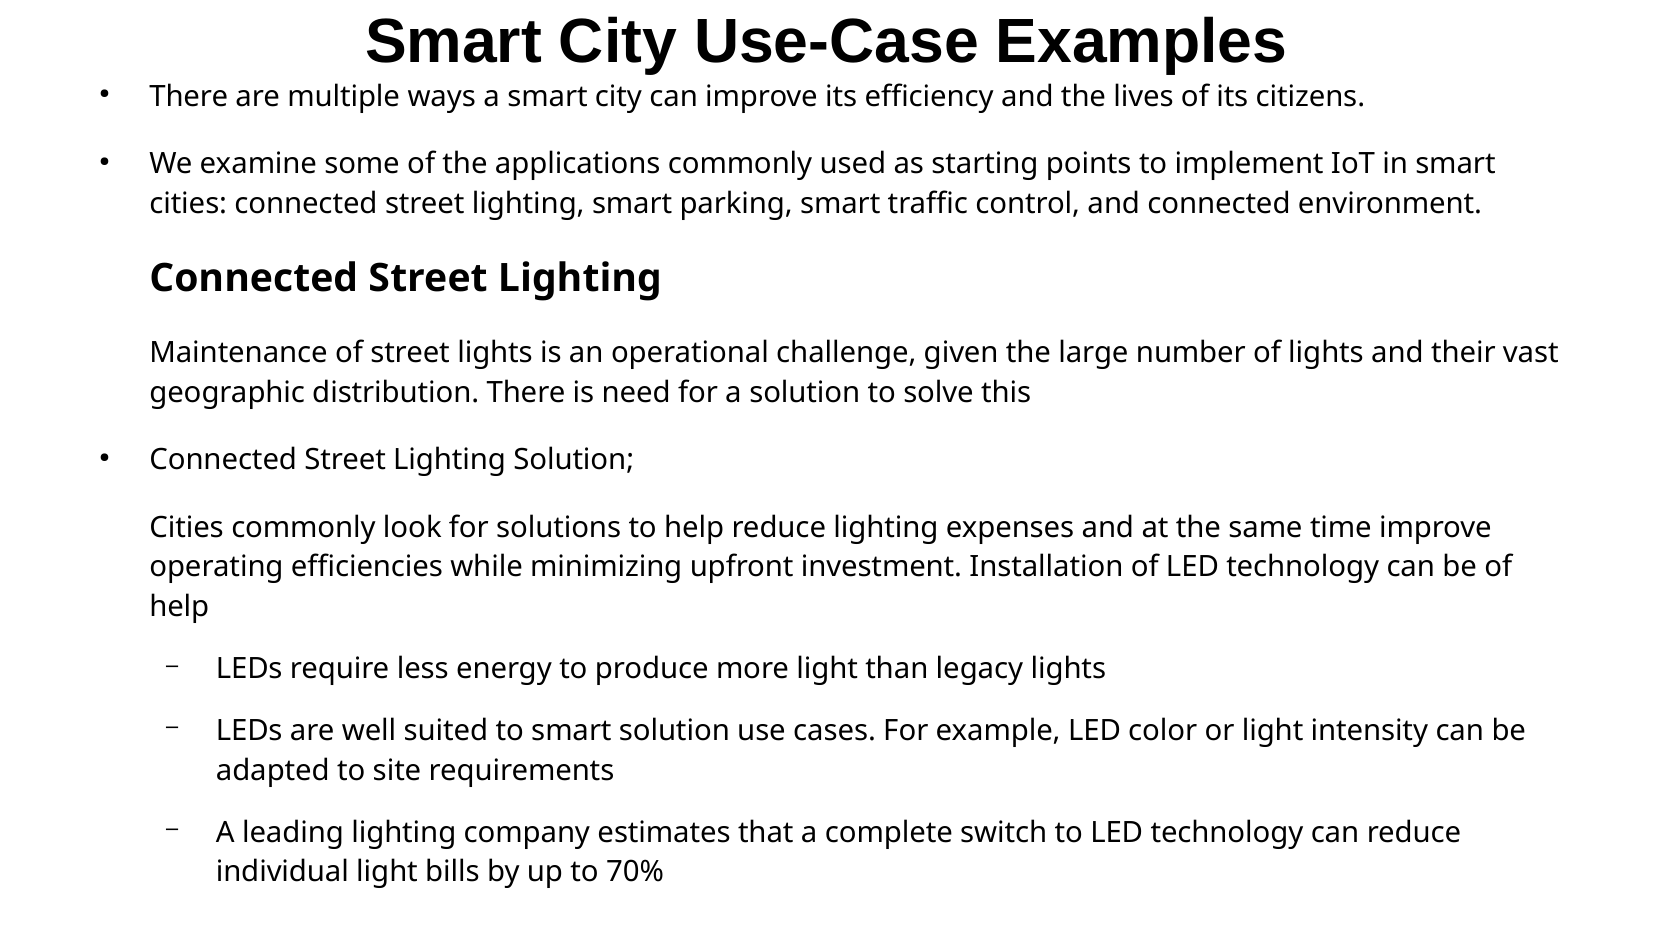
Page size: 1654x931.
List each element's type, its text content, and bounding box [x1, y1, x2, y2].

list There are multiple ways a smart city can improve its efficiency and the lives of its citizens. We examine some of the applications commonly used as starting points to implement IoT in smart cities: connected street lighting, smart parking, smart traffic control, and connected environment. Connected Street Lighting Maintenance of street lights is an operational challenge, given the large number of lights and their vast geographic distribution. There is need for a solution to solve this Connected Street Lighting Solution; Cities commonly look for solutions to help reduce lighting expenses and at the same time improve operating efficiencies while minimizing upfront investment. Installation of LED technology can be of help LEDs require less energy to produce more light than legacy lights LEDs are well suited to smart solution use cases. For example, LED color or light intensity can be adapted to site requirements A leading lighting company estimates that a complete switch to LED technology can reduce individual light bills by up to 70% [82, 75, 1571, 901]
title Smart City Use-Case Examples [82, 0, 1571, 75]
